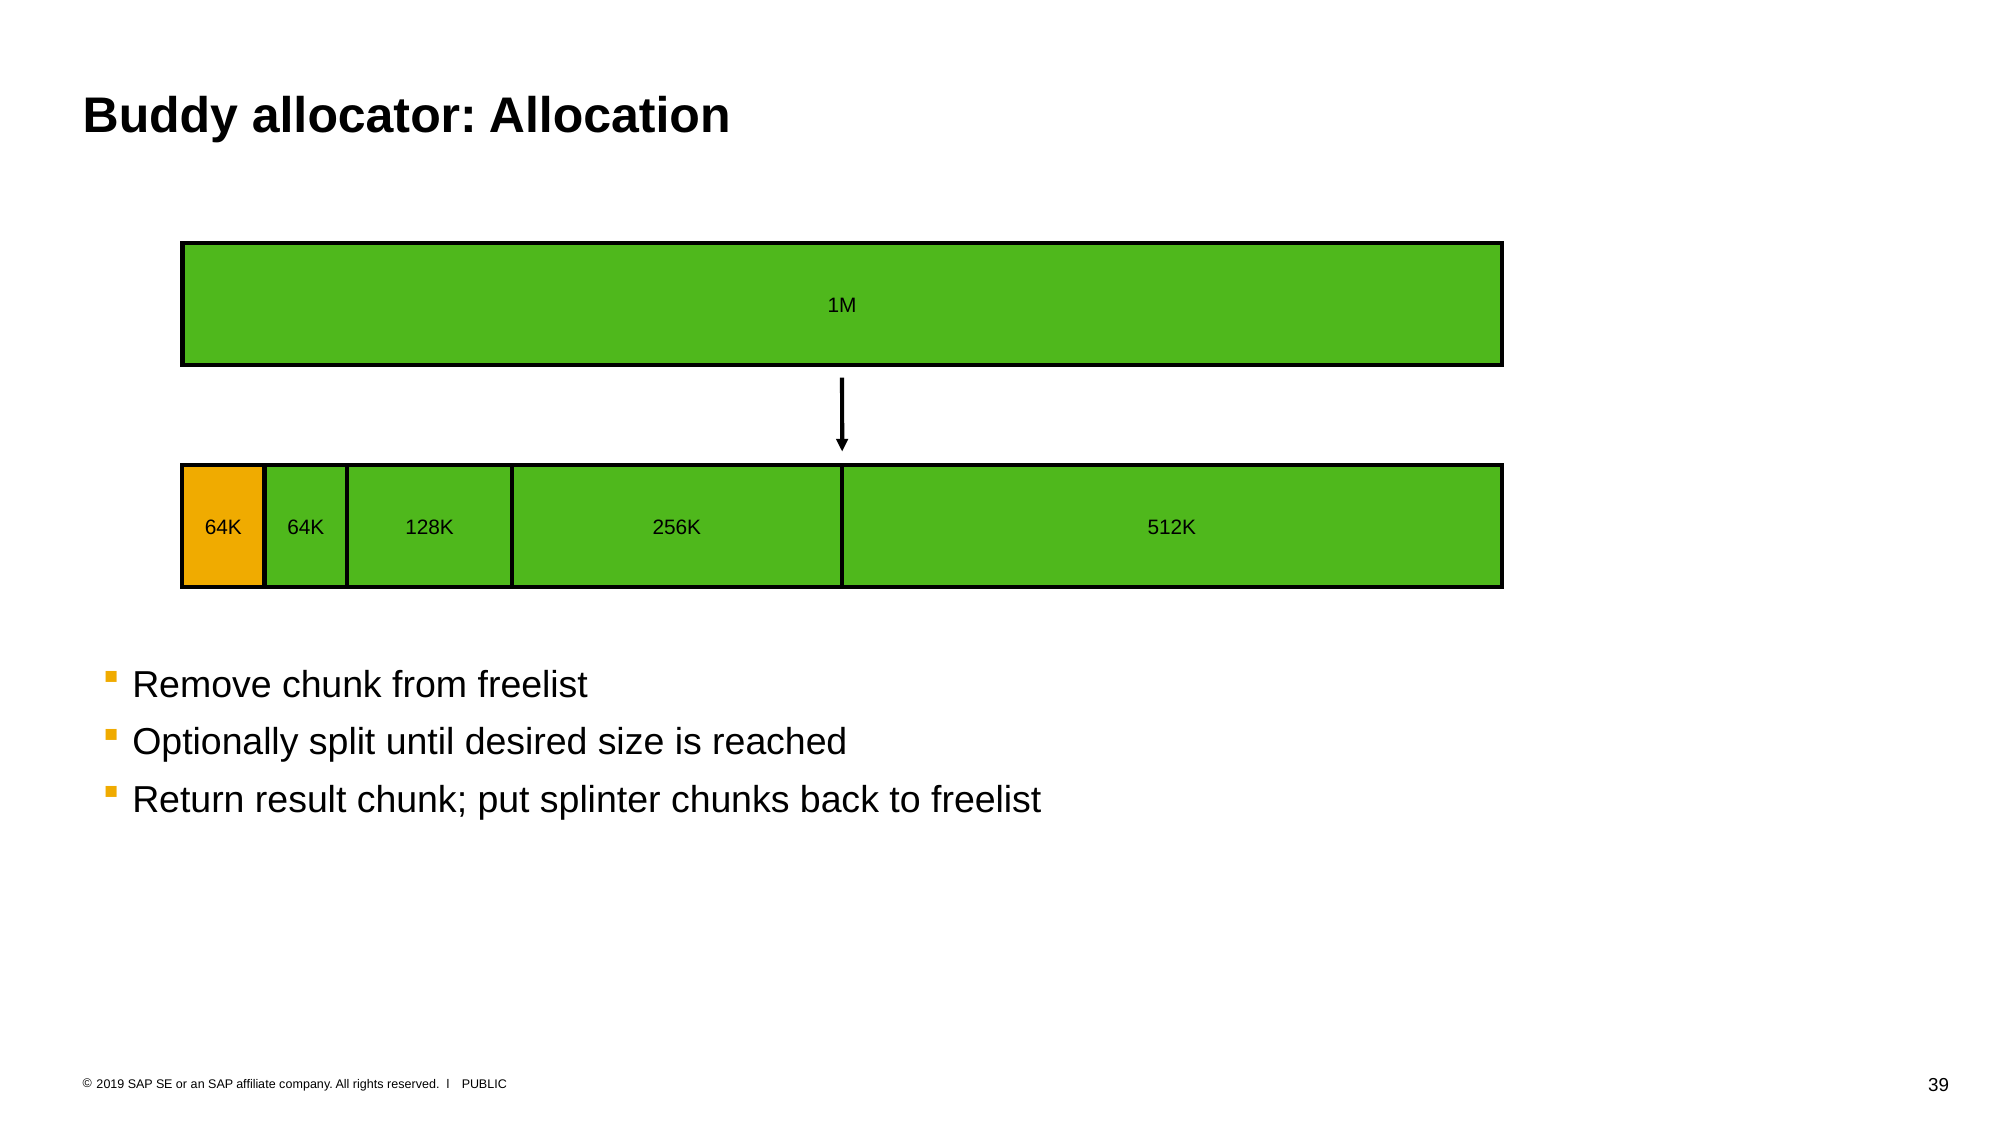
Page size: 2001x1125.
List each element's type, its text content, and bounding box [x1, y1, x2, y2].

text_box 256K [512, 464, 842, 587]
title Buddy allocator: Allocation [82, 82, 1918, 144]
text_box 128K [347, 464, 512, 587]
text_box 512K [842, 464, 1502, 587]
text_box 1M [182, 242, 1502, 365]
text_box 64K [264, 464, 347, 587]
text_box 64K [182, 464, 264, 587]
list Remove chunk from freelist Optionally split until desired size is reached Return result chunk; put splinter chunks back to freelist [102, 659, 1938, 959]
